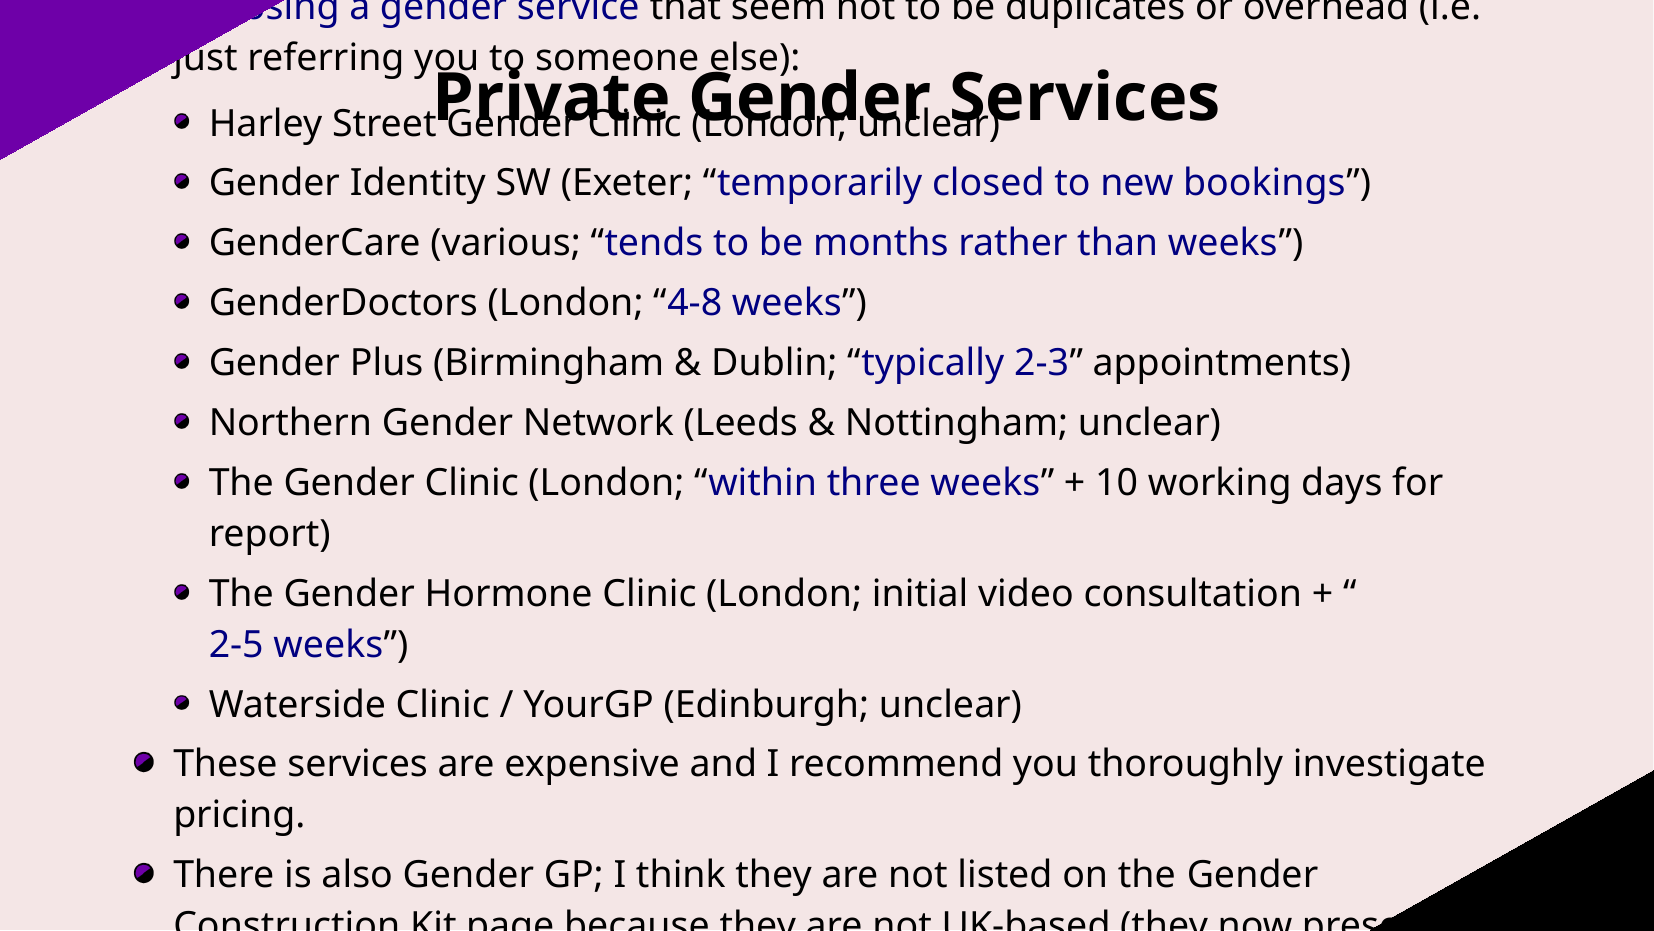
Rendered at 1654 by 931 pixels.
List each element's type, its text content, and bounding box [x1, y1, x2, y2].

subtitle Here are the private services listed by TransActual’s Choosing a gender service that seem not to be duplicates or overhead (i.e. just referring you to someone else): Harley Street Gender Clinic (London; unclear) Gender Identity SW (Exeter; “temporarily closed to new bookings”) GenderCare (various; “tends to be months rather than weeks”) GenderDoctors (London; “4-8 weeks”) Gender Plus (Birmingham & Dublin; “typically 2-3” appointments) Northern Gender Network (Leeds & Nottingham; unclear) The Gender Clinic (London; “within three weeks” + 10 working days for report) The Gender Hormone Clinic (London; initial video consultation + “2-5 weeks”) Waterside Clinic / YourGP (Edinburgh; unclear) These services are expensive and I recommend you thoroughly investigate pricing. There is also Gender GP; I think they are not listed on the Gender Construction Kit page because they are not UK-based (they now prescribe from the EU). They claim that “For most people who are secure in their gender identity and able to give informed consent, the process should only take a couple of weeks [plus time for blood tests if necessary]”. [132, 111, 1516, 920]
text_box [0, 0, 284, 160]
title Private Gender Services [82, 35, 1571, 154]
text_box [1370, 770, 1654, 931]
